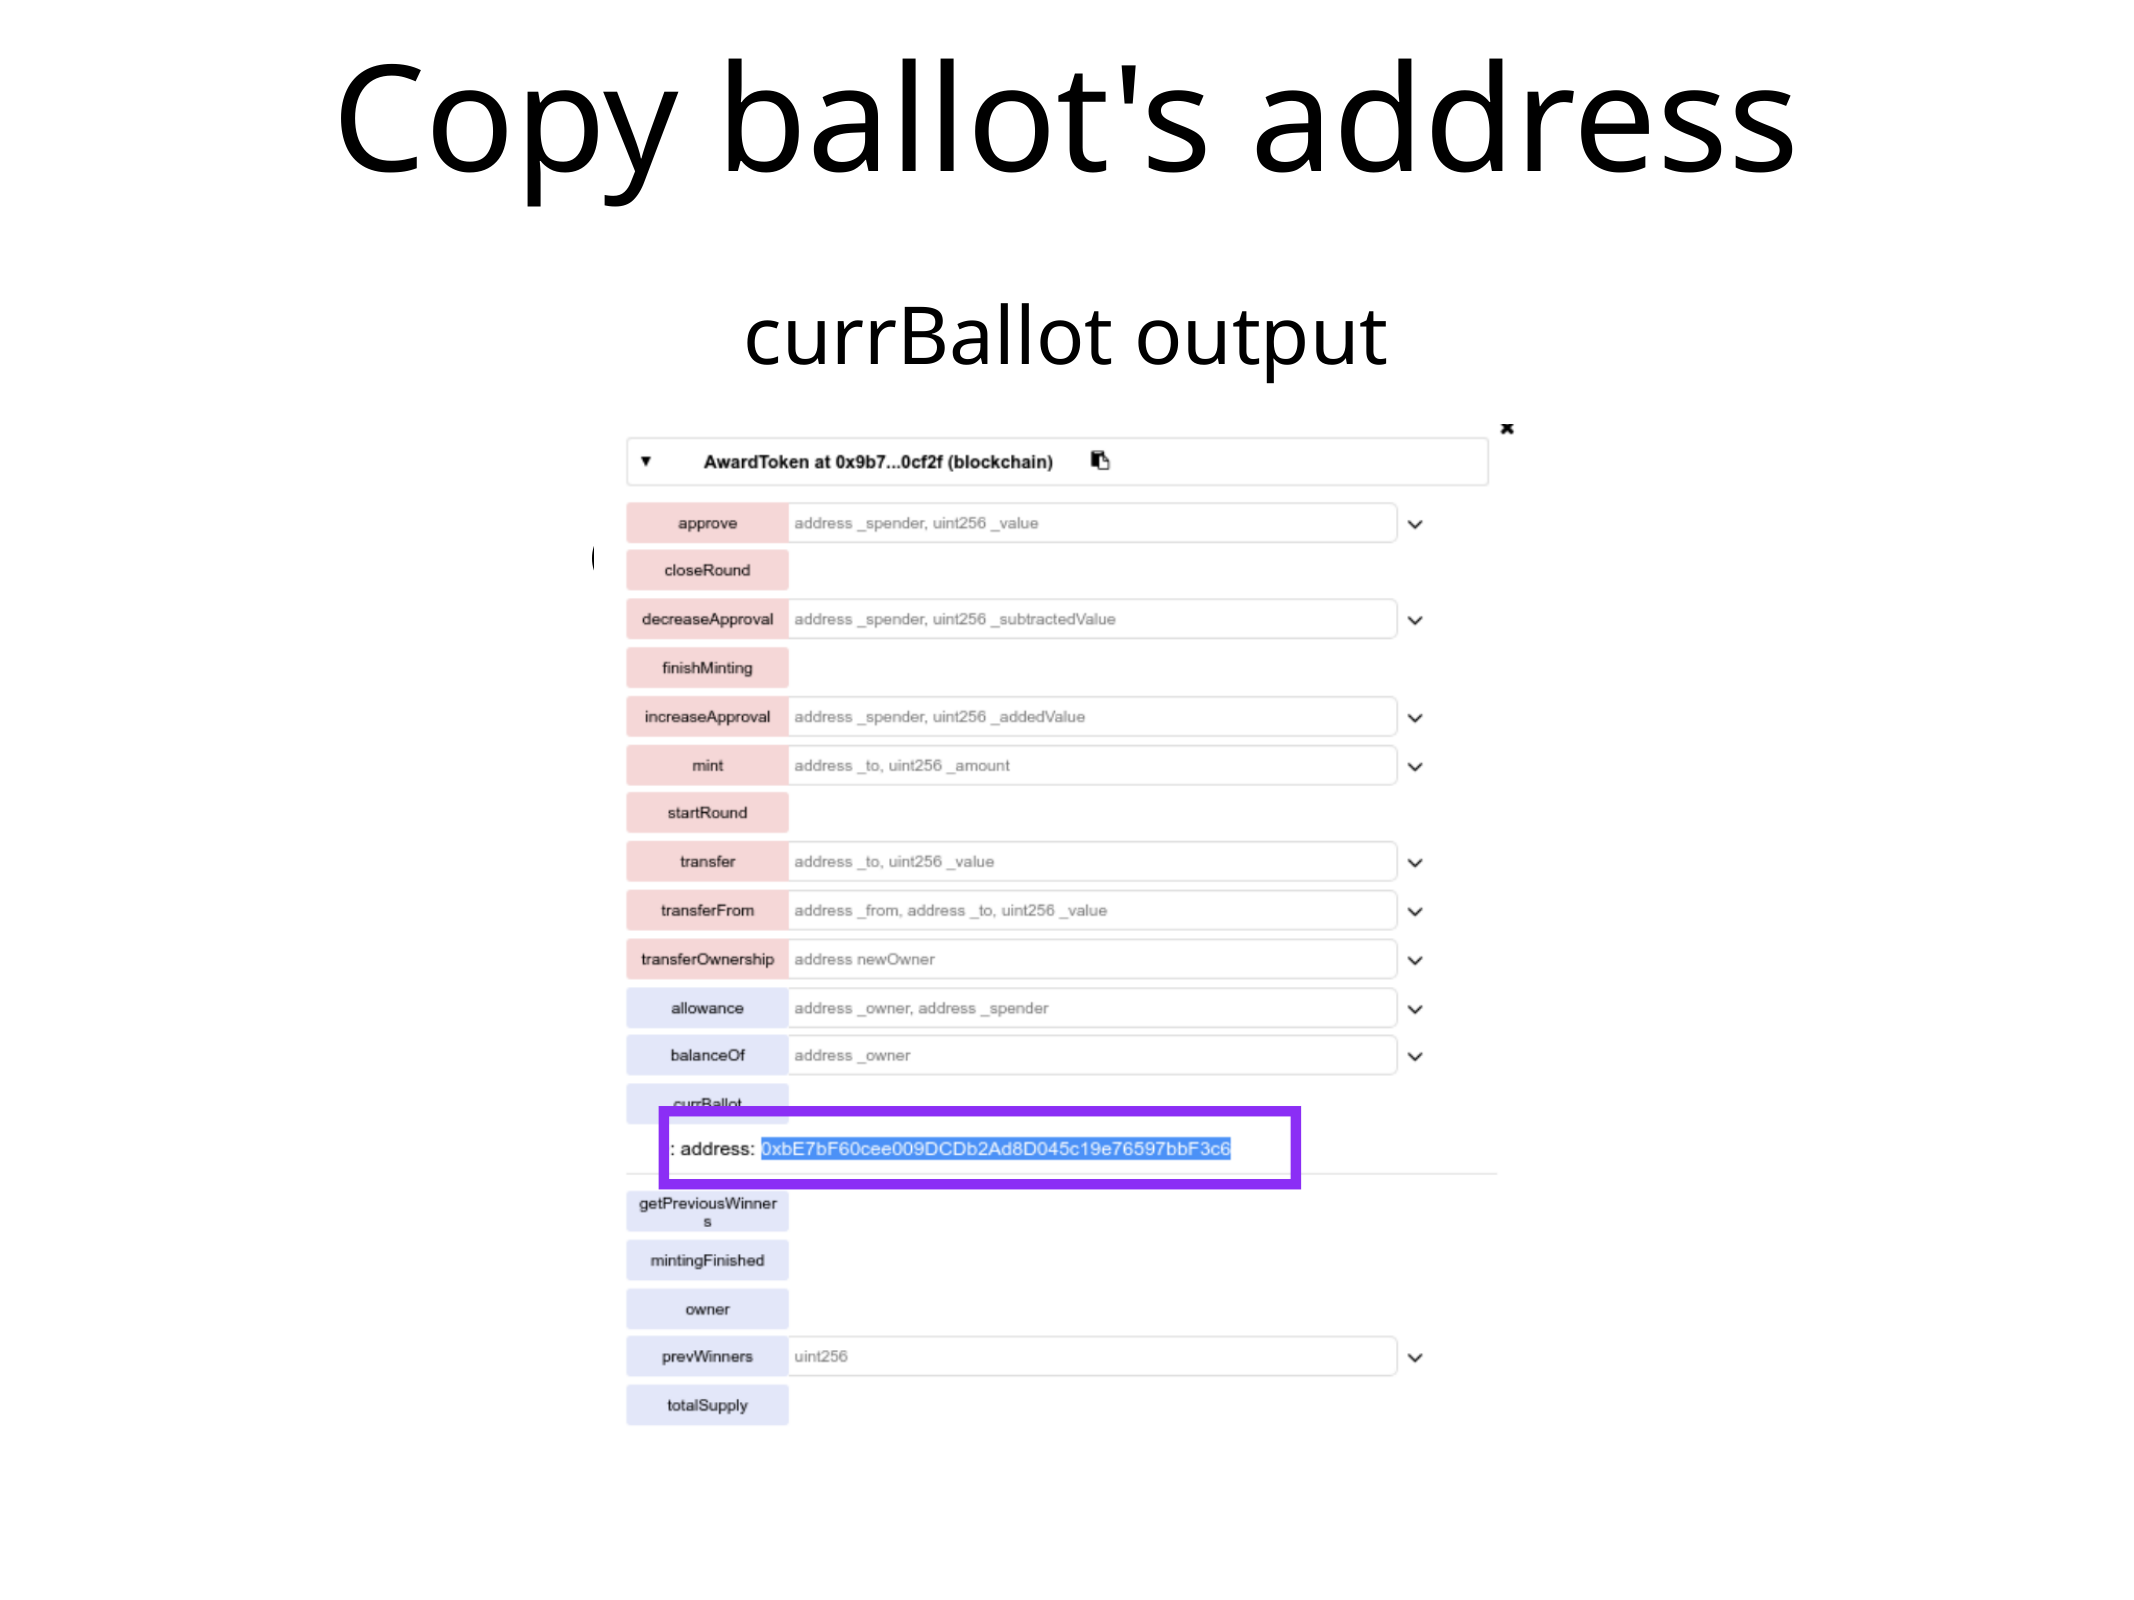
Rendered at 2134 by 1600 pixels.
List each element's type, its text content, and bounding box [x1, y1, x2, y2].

title Copy ballot's address [69, 16, 2064, 226]
subtitle currBallot output ( when dependencies.js is the active file ) [112, 277, 2021, 558]
picture [594, 424, 1589, 1446]
